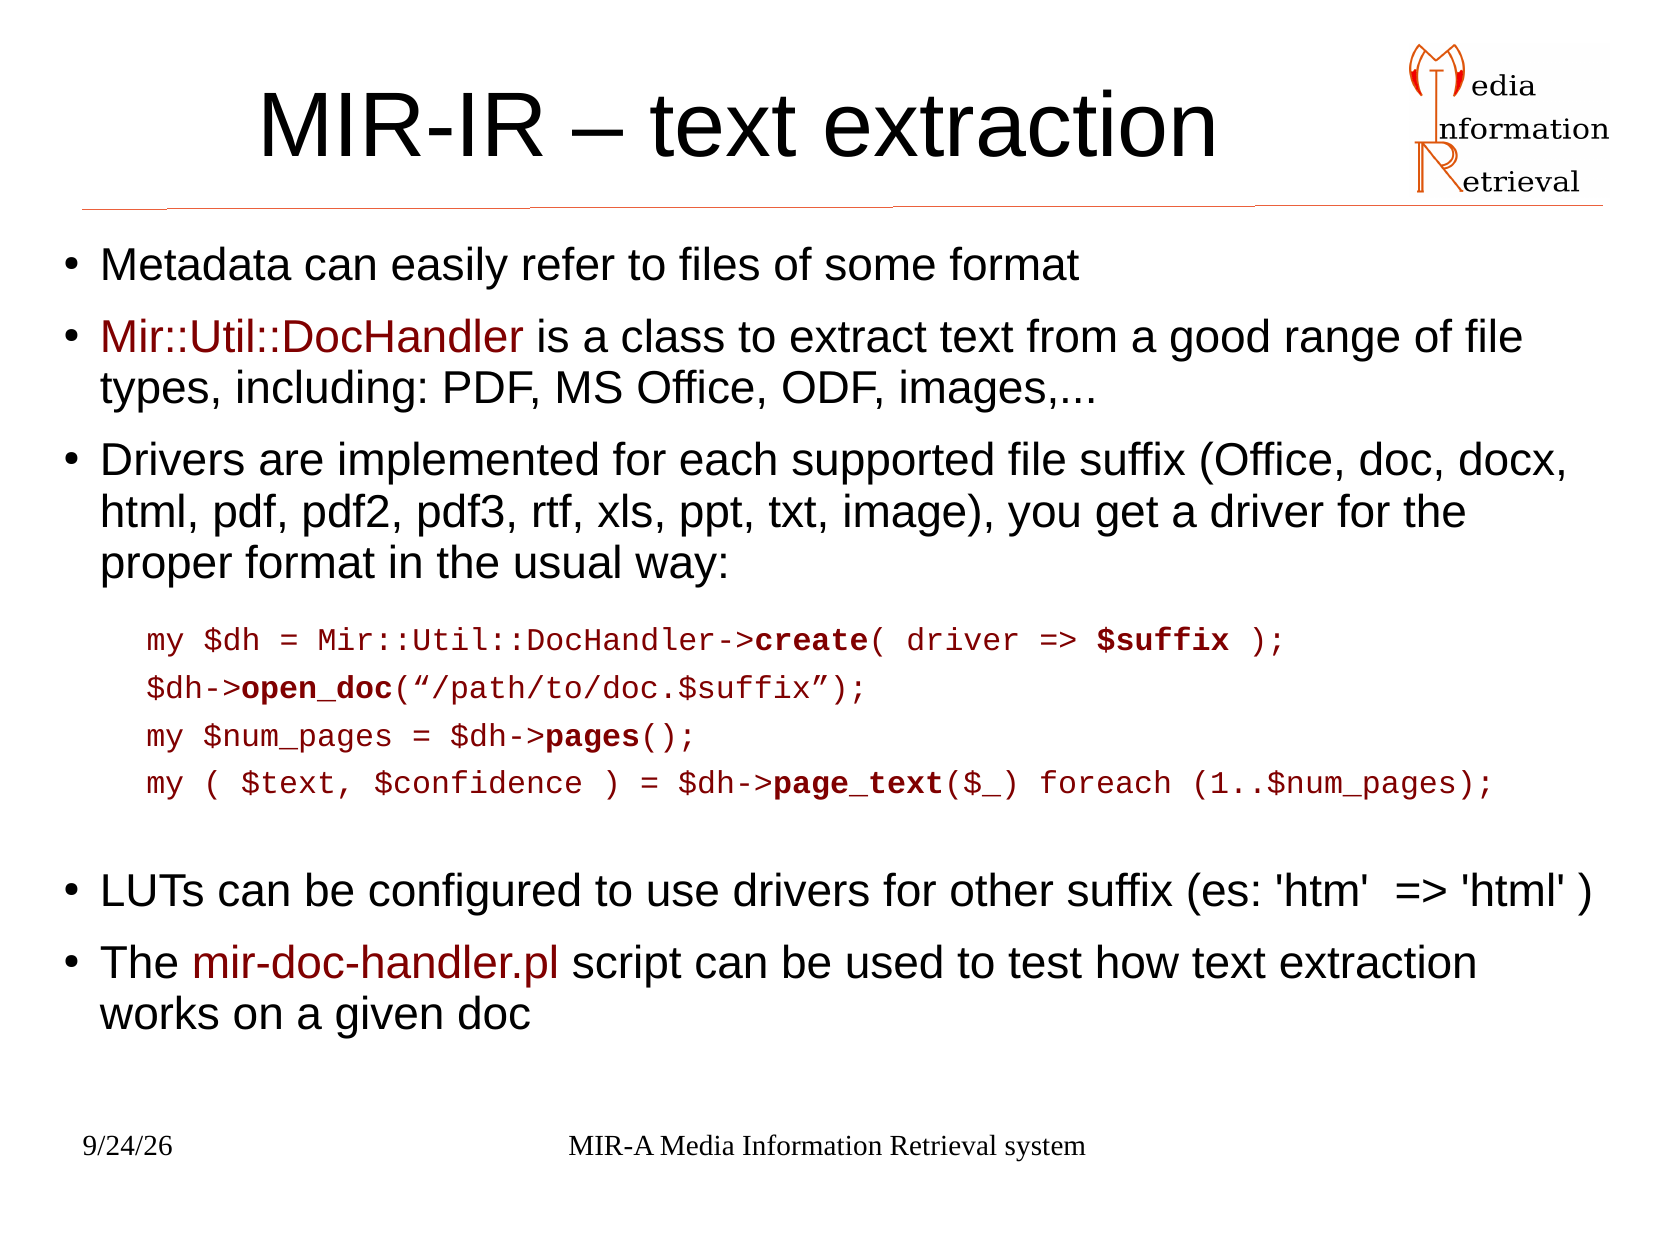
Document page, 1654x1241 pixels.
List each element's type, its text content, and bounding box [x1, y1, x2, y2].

title MIR-IR – text extraction [82, 45, 1397, 204]
picture [1409, 43, 1610, 198]
list Metadata can easily refer to files of some format Mir::Util::DocHandler is a class to extract text from a good range of file types, including: PDF, MS Office, ODF, images,... Drivers are implemented for each supported file suffix (Office, doc, docx, html, pdf, pdf2, pdf3, rtf, xls, ppt, txt, image), you get a driver for the proper format in the usual way: my $dh = Mir::Util::DocHandler->create( driver => $suffix ); $dh->open_doc(“/path/to/doc.$suffix”); my $num_pages = $dh->pages(); my ( $text, $confidence ) = $dh->page_text($_) foreach (1..$num_pages); LUTs can be configured to use drivers for other suffix (es: 'htm' => 'html' ) The mir-doc-handler.pl script can be used to test how text extraction works on a given doc [51, 238, 1603, 1091]
